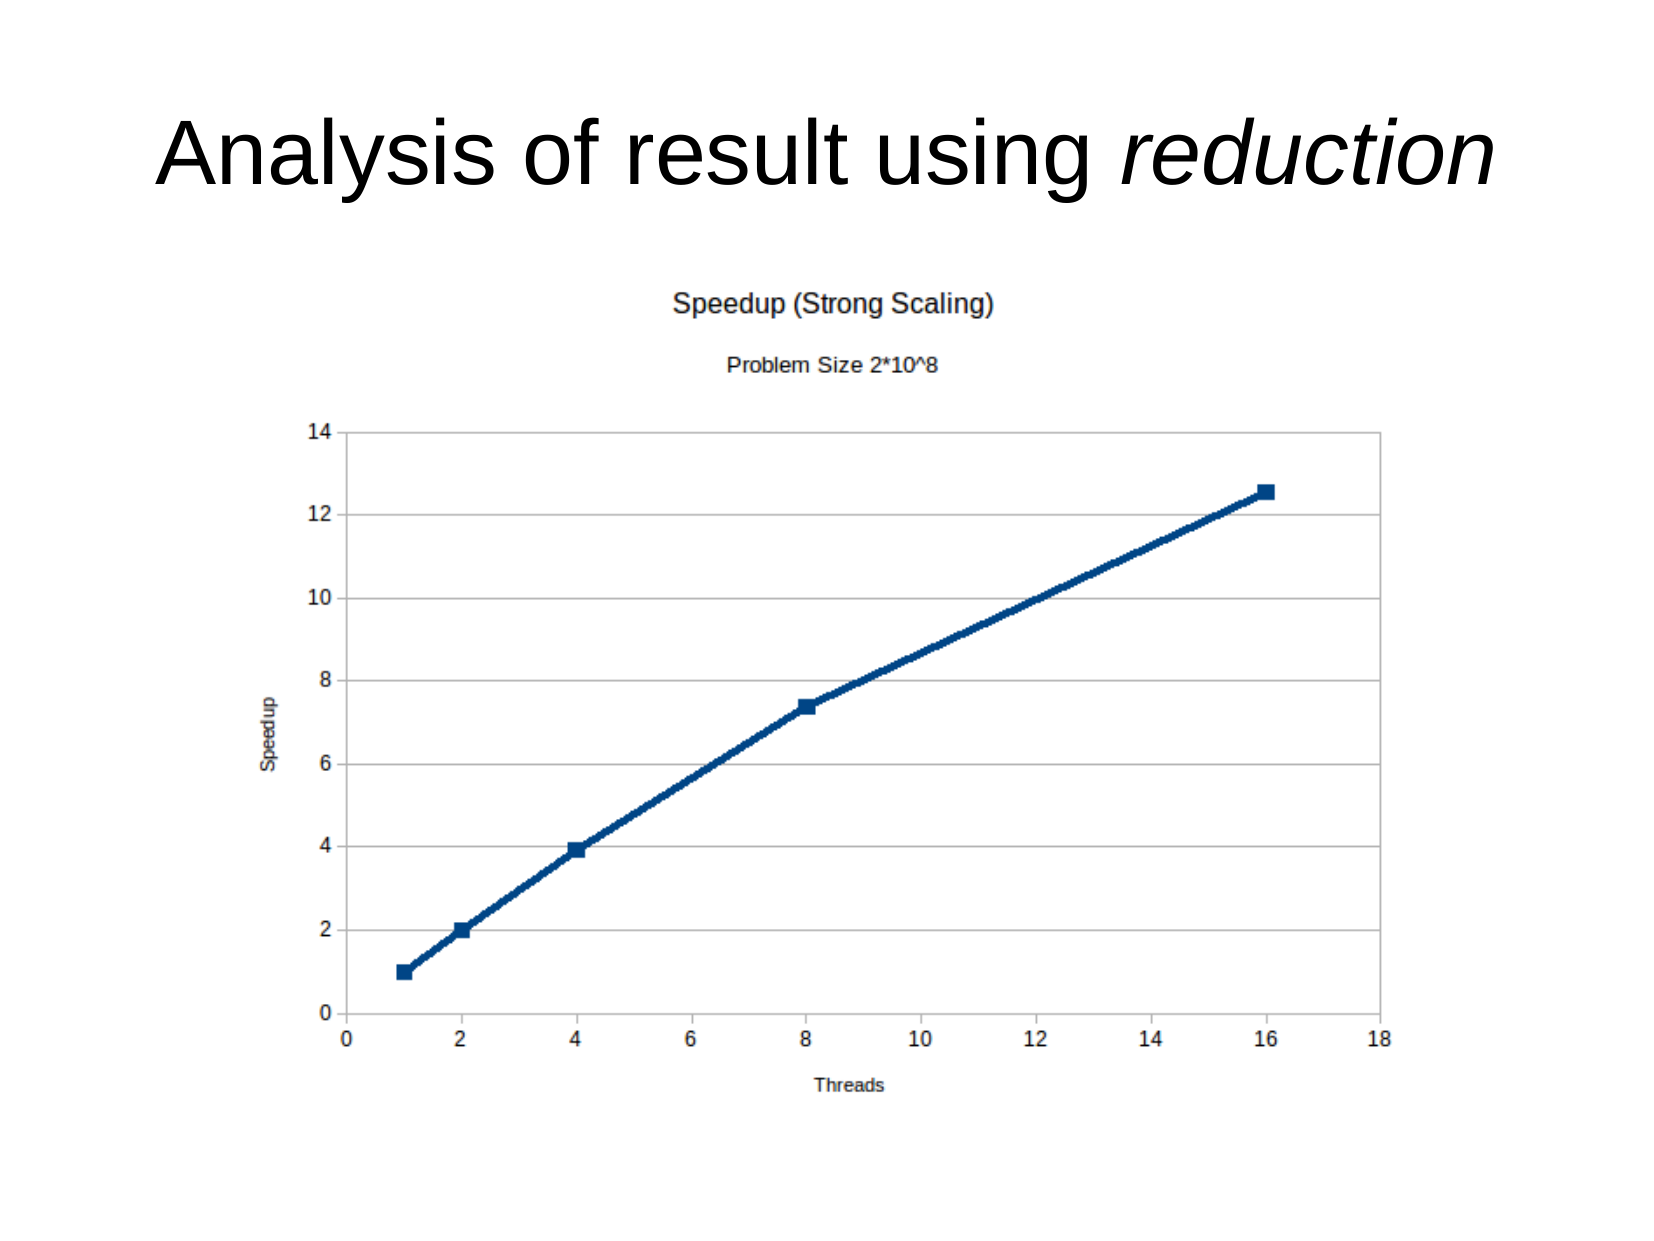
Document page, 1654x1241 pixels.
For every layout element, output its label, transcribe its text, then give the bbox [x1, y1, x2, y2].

title Analysis of result using reduction [82, 49, 1571, 257]
picture [224, 256, 1441, 1127]
